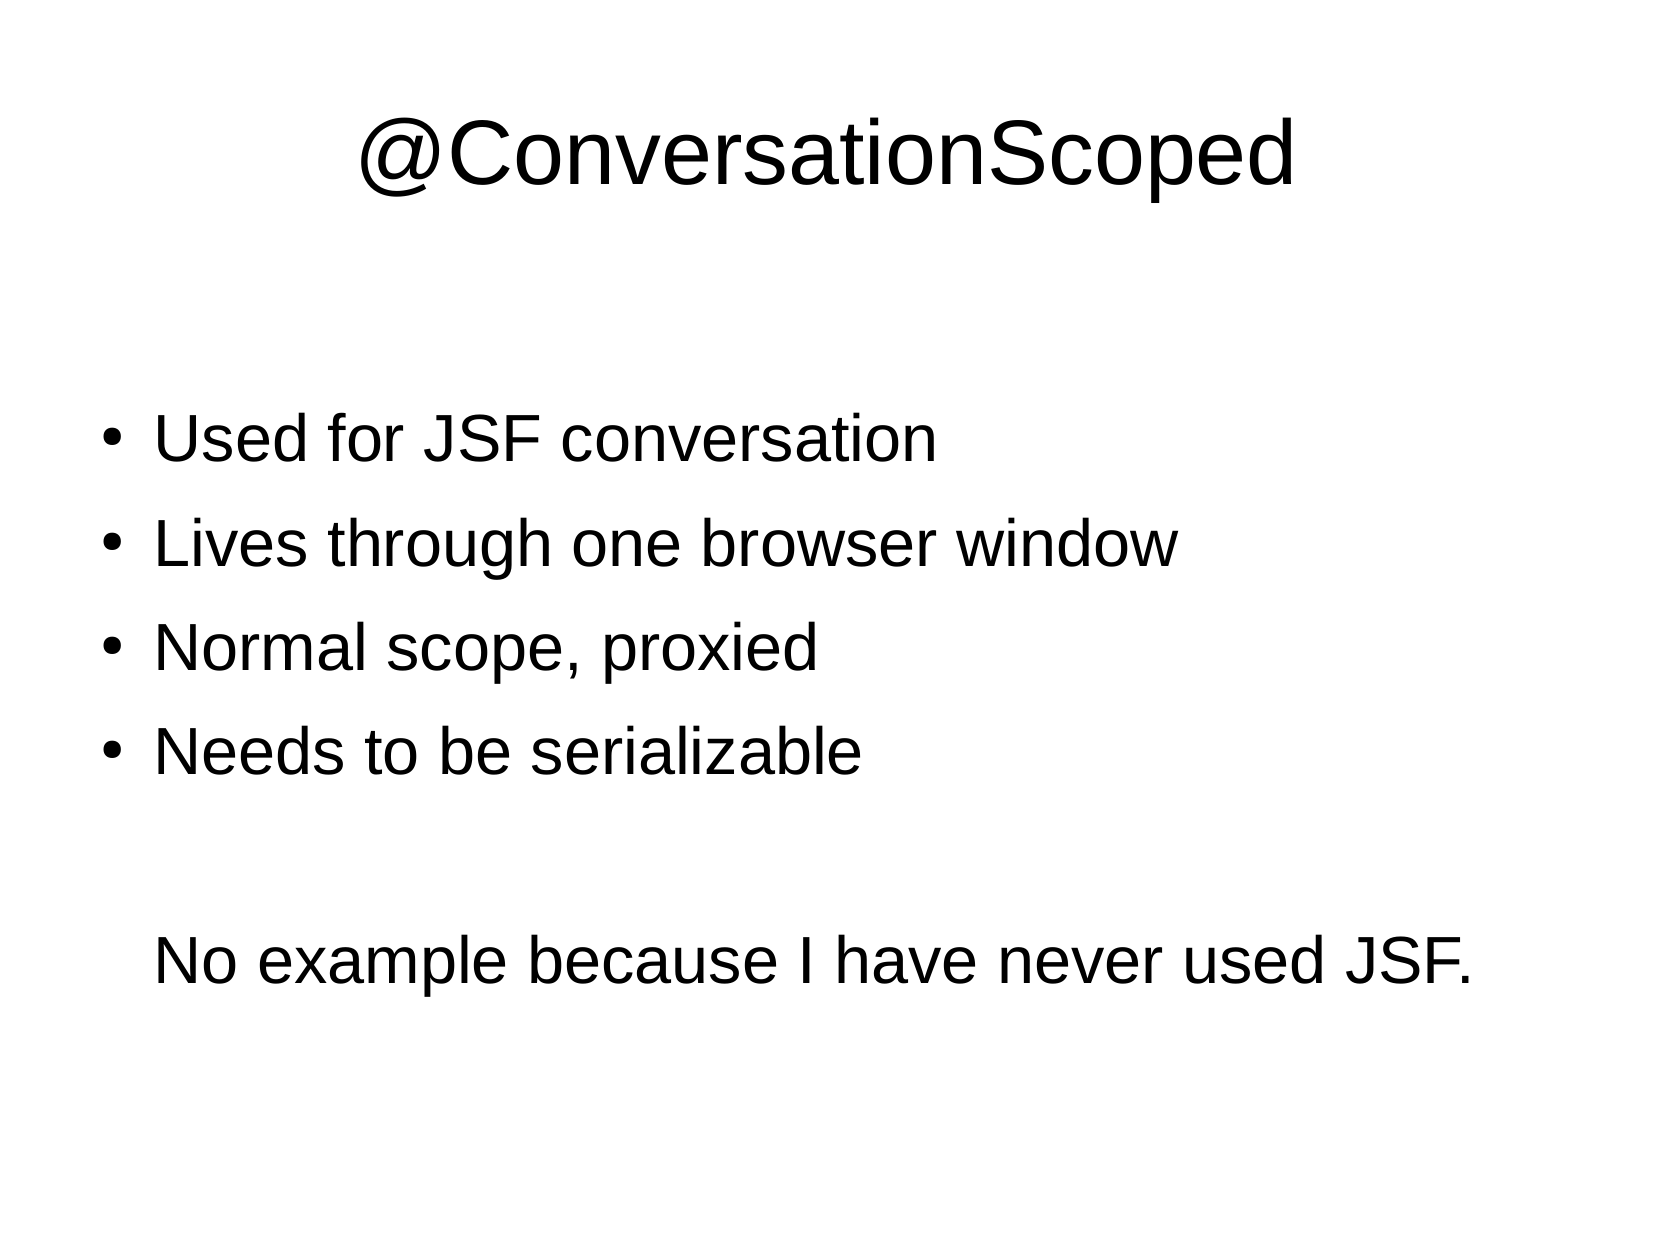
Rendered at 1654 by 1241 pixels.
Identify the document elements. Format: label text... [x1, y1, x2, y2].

title @ConversationScoped [82, 49, 1571, 257]
list Used for JSF conversation Lives through one browser window Normal scope, proxied Needs to be serializable No example because I have never used JSF. [82, 290, 1571, 1109]
